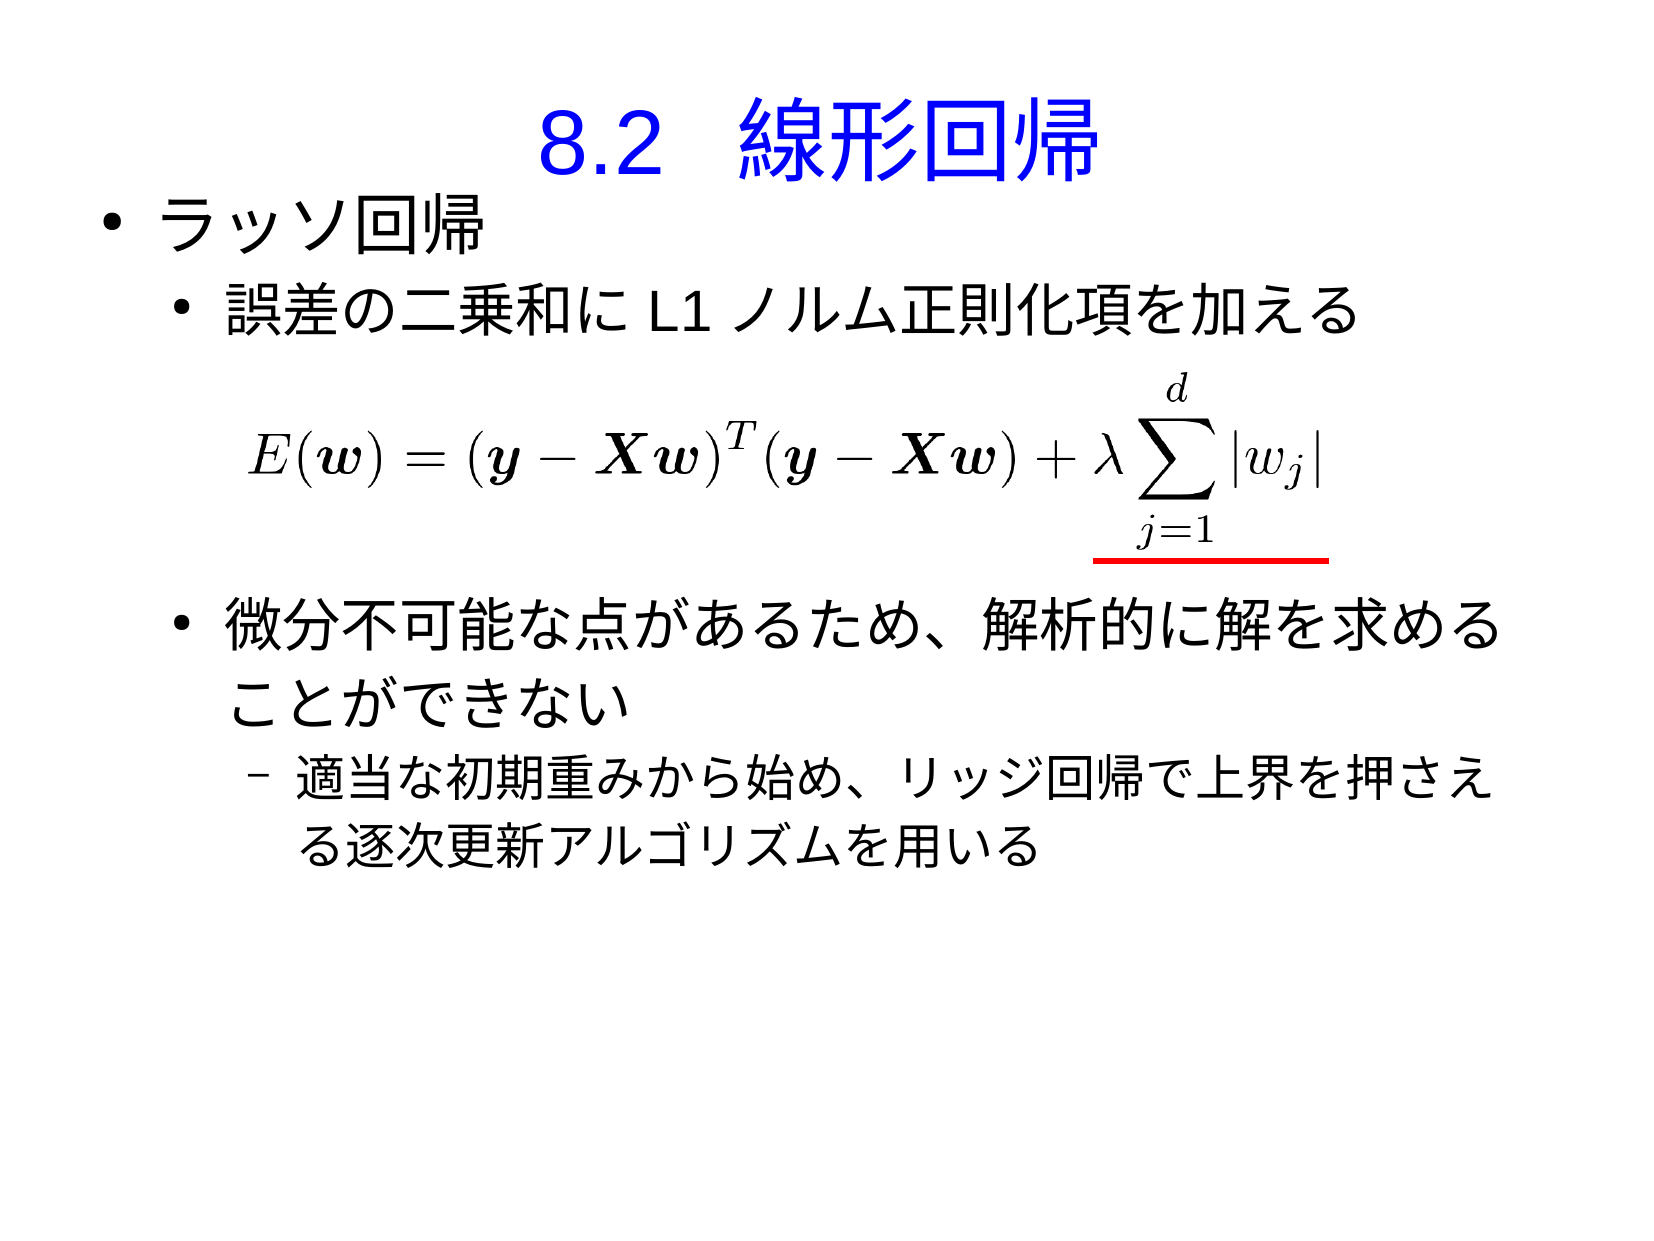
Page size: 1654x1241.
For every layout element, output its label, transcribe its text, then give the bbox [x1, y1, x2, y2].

picture [248, 372, 1319, 550]
title 8.2 線形回帰 [76, 64, 1565, 213]
list ラッソ回帰 誤差の二乗和にL1ノルム正則化項を加える 微分不可能な点があるため、解析的に解を求めることができない 適当な初期重みから始め、リッジ回帰で上界を押さえる逐次更新アルゴリズムを用いる [82, 177, 1536, 1013]
